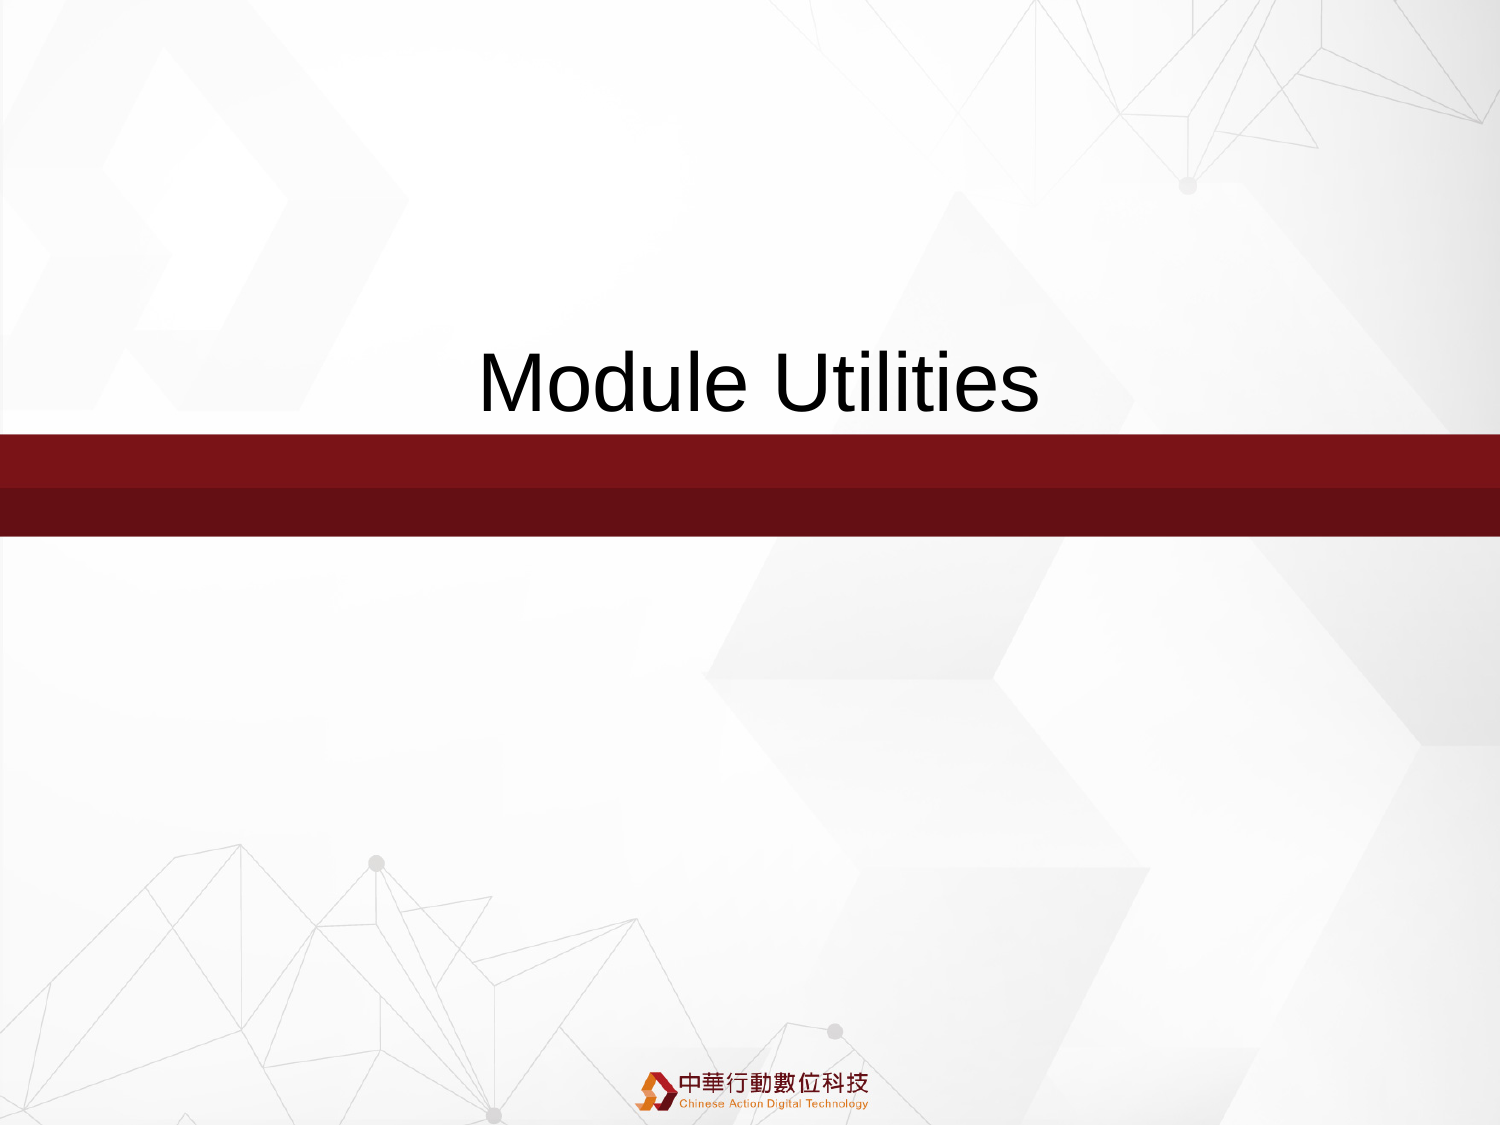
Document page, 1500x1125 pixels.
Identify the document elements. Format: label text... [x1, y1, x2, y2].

picture [0, 0, 1500, 1125]
subtitle Module Utilities [84, 290, 1435, 476]
